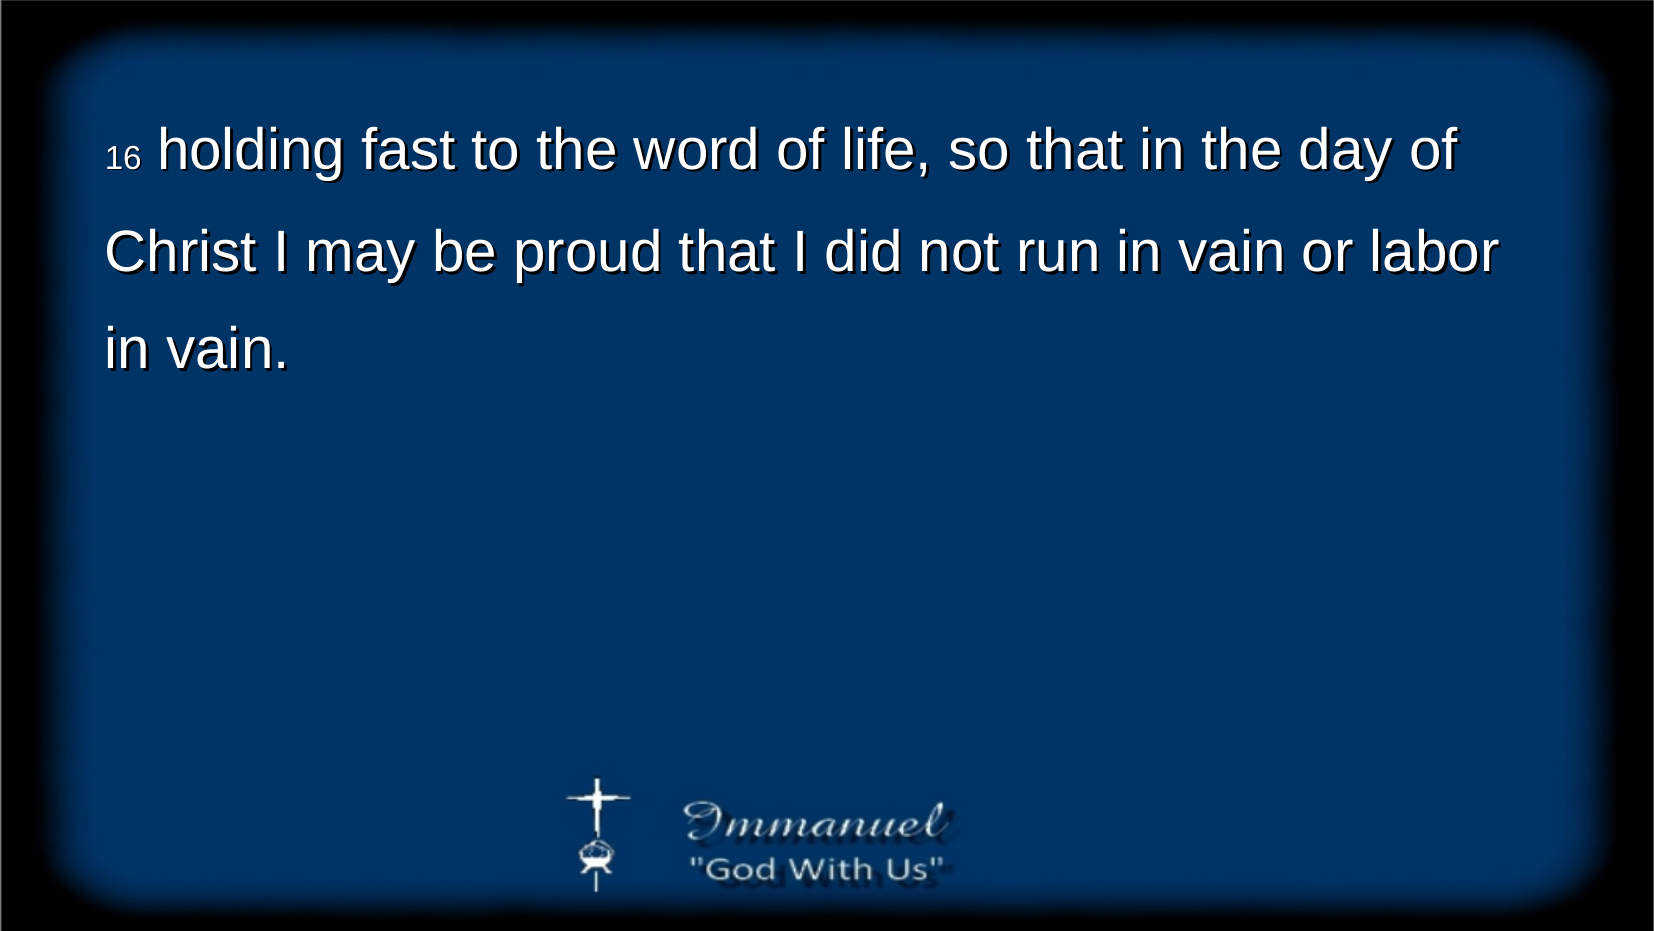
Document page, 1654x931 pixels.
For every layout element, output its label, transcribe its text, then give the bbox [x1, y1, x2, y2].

text_box 16 holding fast to the word of life, so that in the day of Christ I may be proud that I did not run in vain or labor in vain. [90, 60, 1576, 347]
picture [0, 0, 1654, 931]
